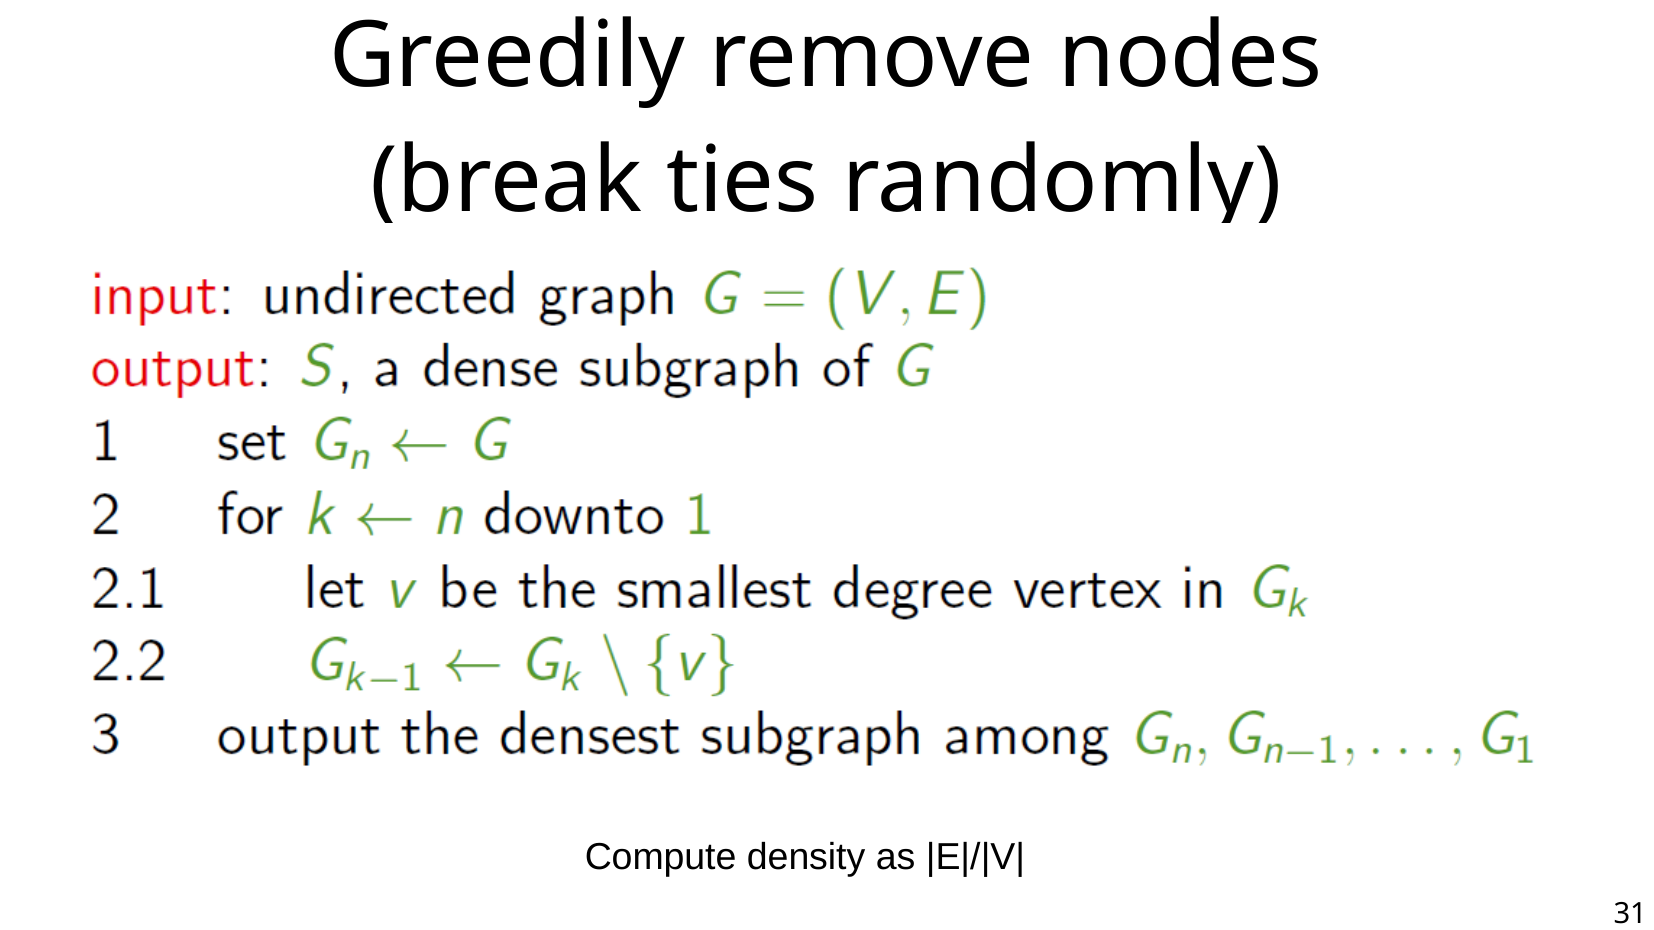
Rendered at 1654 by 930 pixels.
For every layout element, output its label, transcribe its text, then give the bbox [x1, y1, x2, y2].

text_box Compute density as |E|/|V| [570, 827, 1185, 927]
title Greedily remove nodes (break ties randomly) [82, 1, 1571, 223]
picture [75, 223, 1621, 828]
